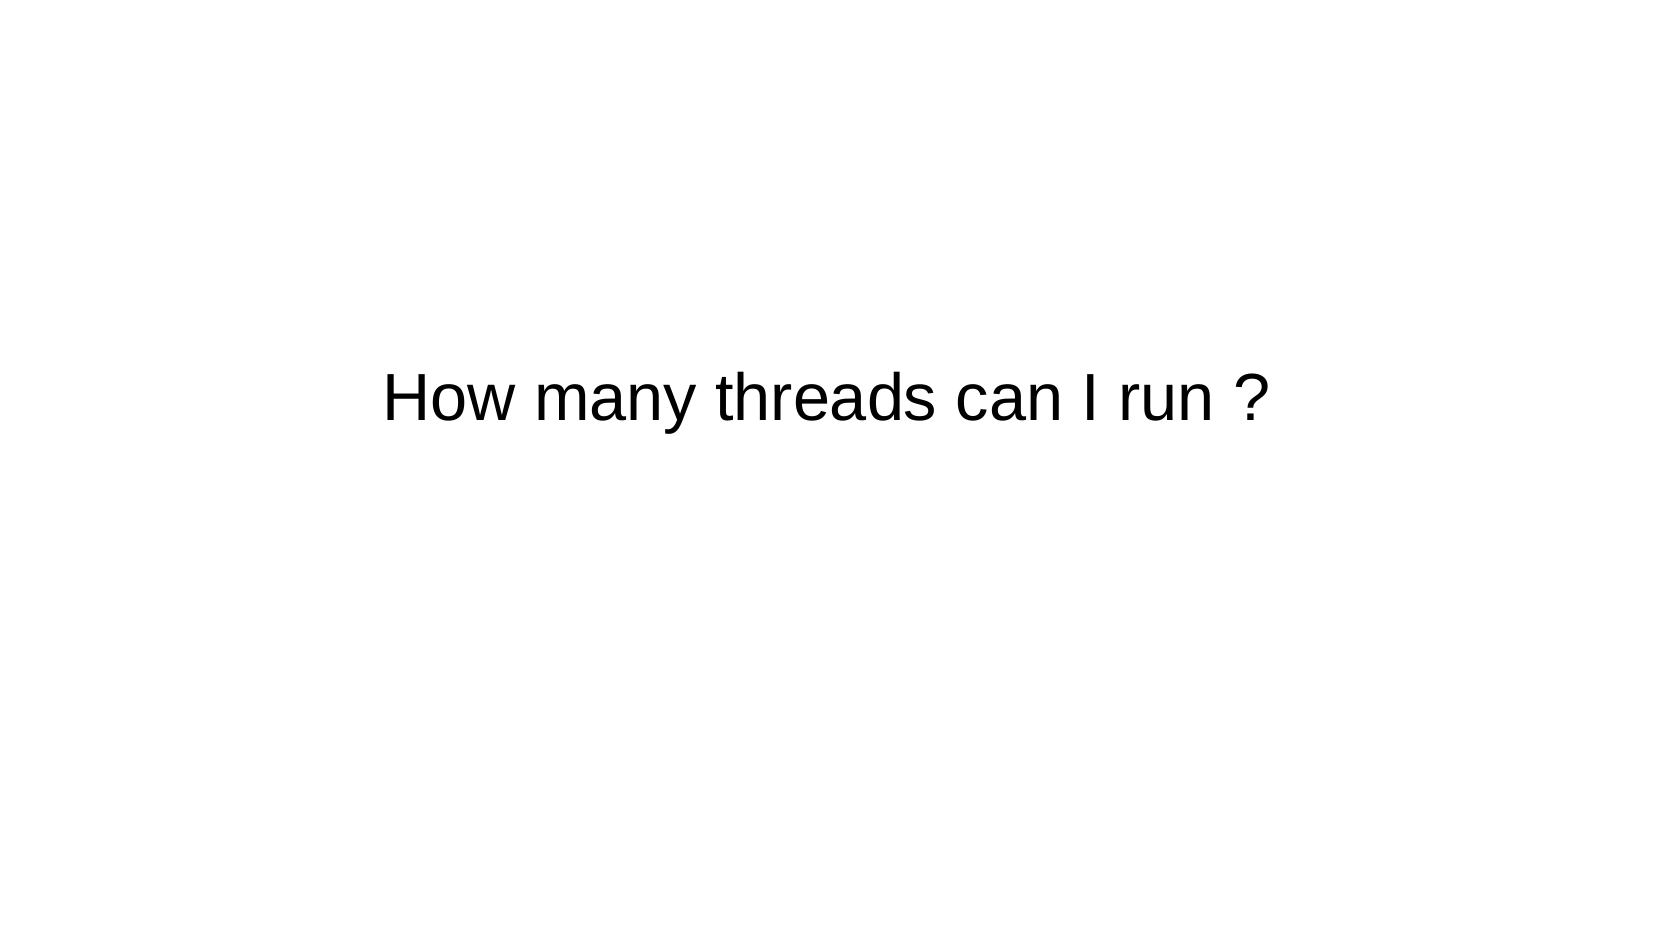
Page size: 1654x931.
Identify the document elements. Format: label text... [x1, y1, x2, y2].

subtitle How many threads can I run ? [82, 37, 1571, 757]
